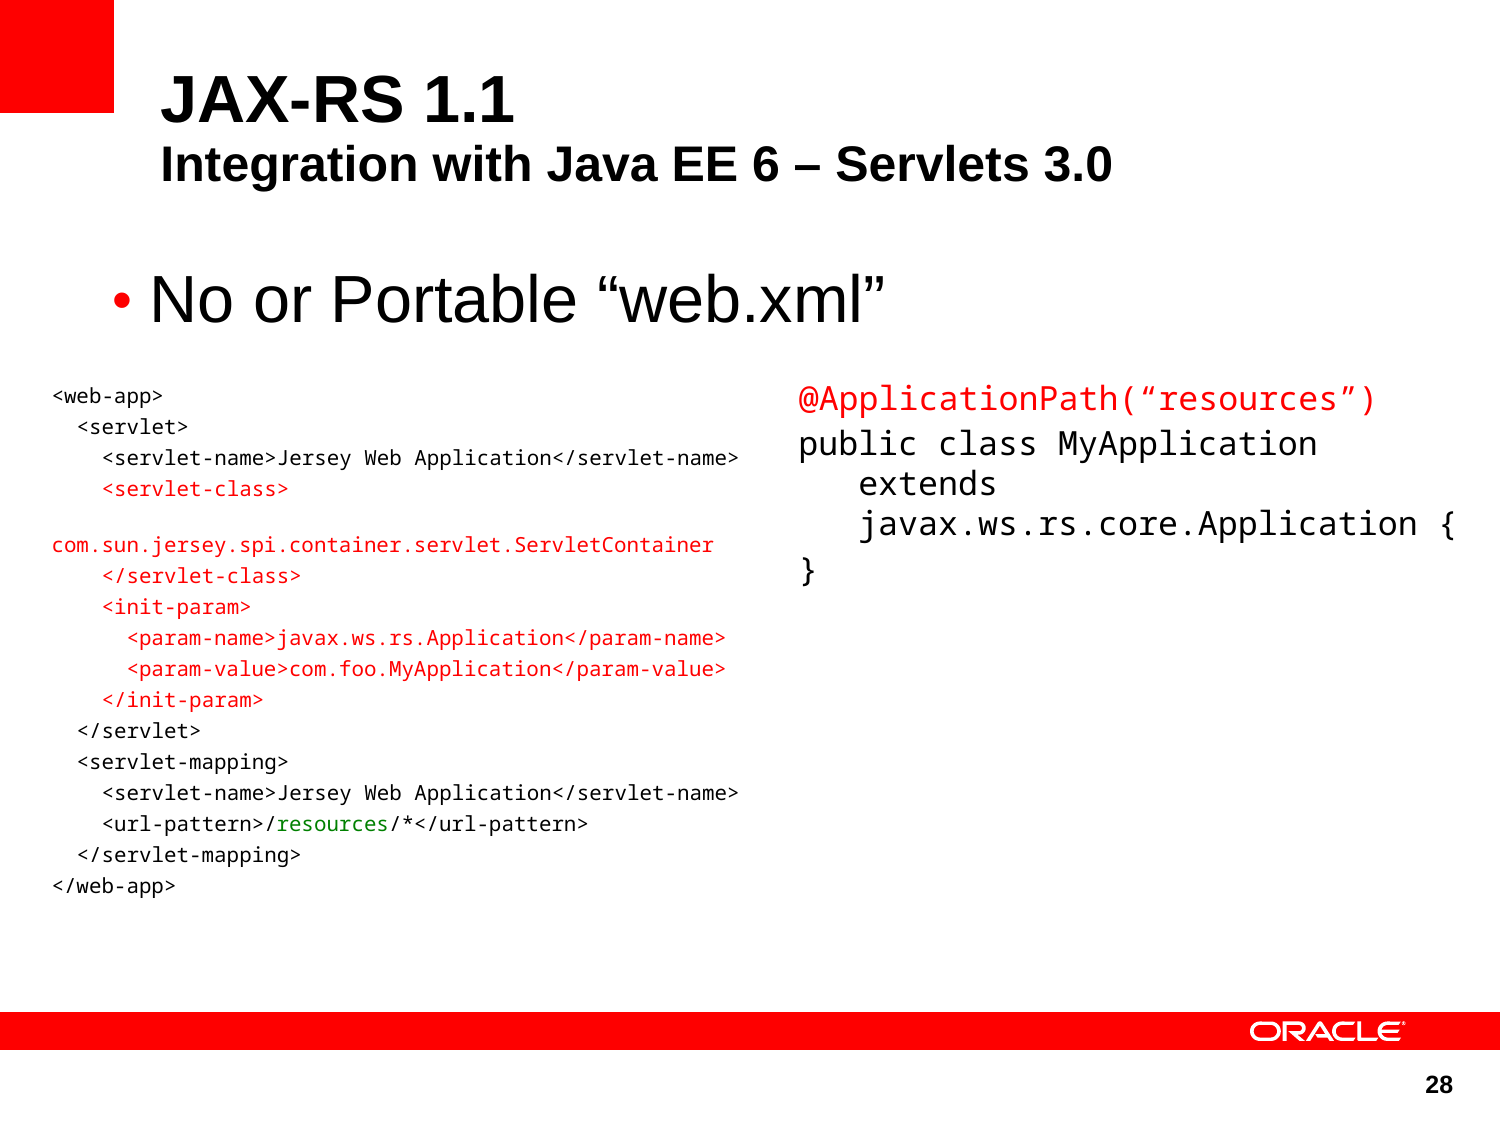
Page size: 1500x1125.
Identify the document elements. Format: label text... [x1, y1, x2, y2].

text_box <web-app> <servlet> <servlet-name>Jersey Web Application</servlet-name> <servlet-class> com.sun.jersey.spi.container.servlet.ServletContainer </servlet-class> <init-param> <param-name>javax.ws.rs.Application</param-name> <param-value>com.foo.MyApplication</param-value> </init-param> </servlet> <servlet-mapping> <servlet-name>Jersey Web Application</servlet-name> <url-pattern>/resources/*</url-pattern> </servlet-mapping> </web-app> [36, 375, 776, 964]
picture [0, 0, 114, 113]
picture [0, 1012, 1500, 1050]
title JAX-RS 1.1 Integration with Java EE 6 – Servlets 3.0 [145, 49, 1390, 205]
list No or Portable “web.xml” [112, 262, 1349, 1005]
text_box @ApplicationPath(“resources”) [784, 370, 1426, 426]
text_box public class MyApplication extends javax.ws.rs.core.Application { } [783, 414, 1500, 828]
